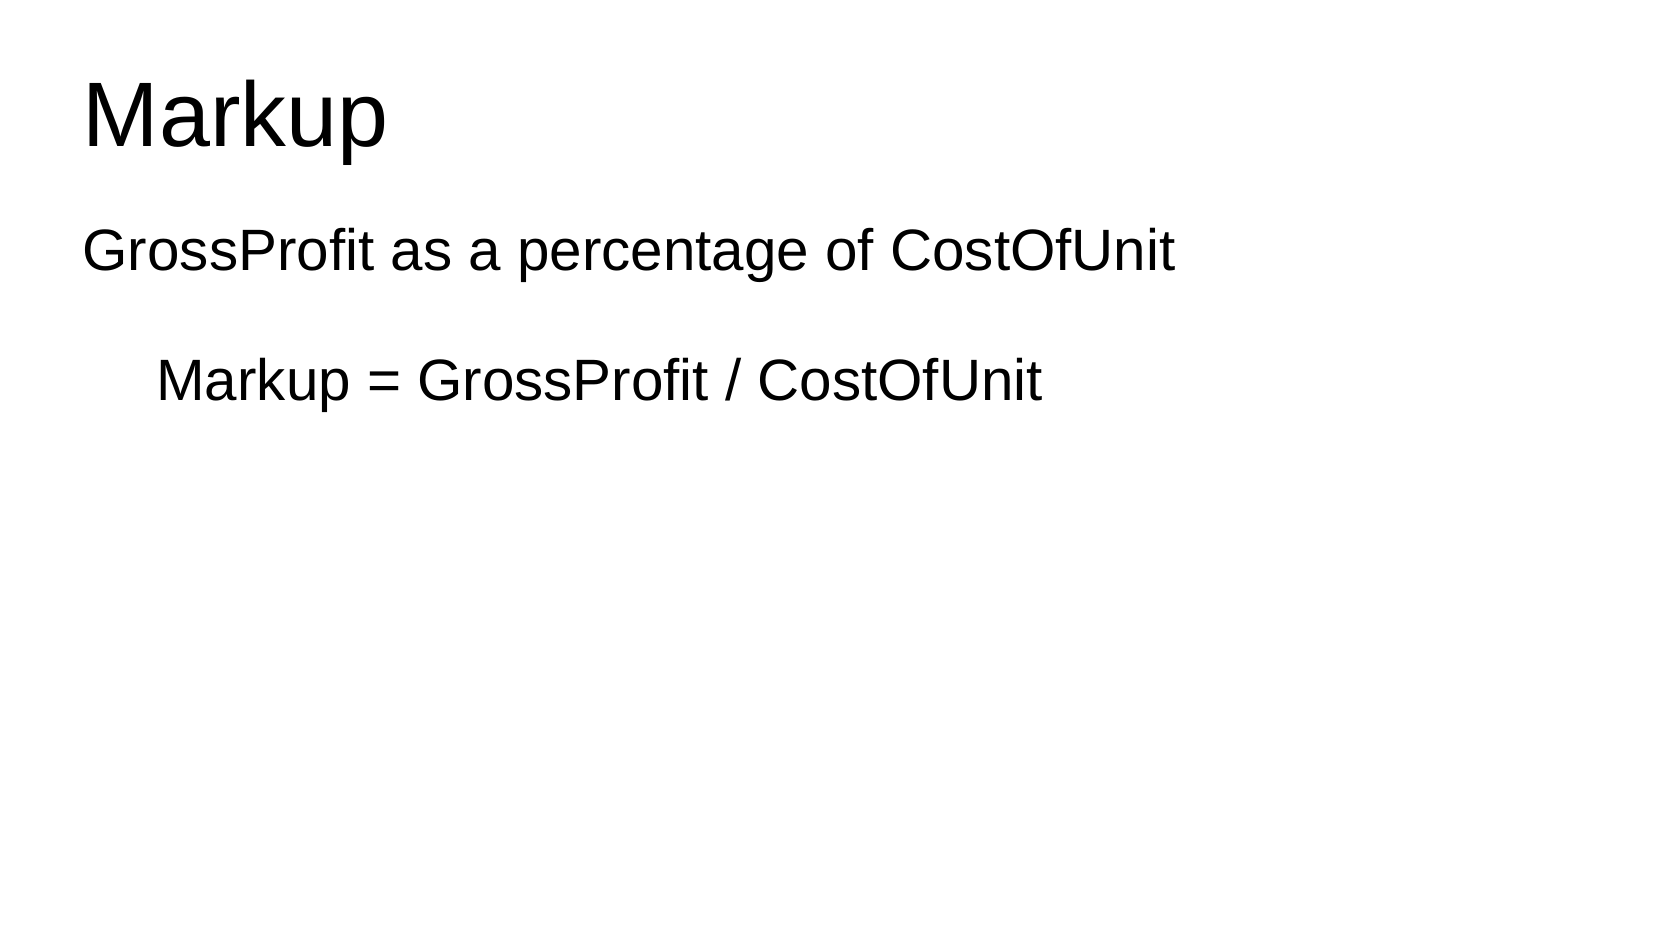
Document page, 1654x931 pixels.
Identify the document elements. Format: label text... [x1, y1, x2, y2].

title Markup [82, 37, 1571, 193]
subtitle GrossProfit as a percentage of CostOfUnit Markup = GrossProfit / CostOfUnit [82, 217, 1571, 543]
